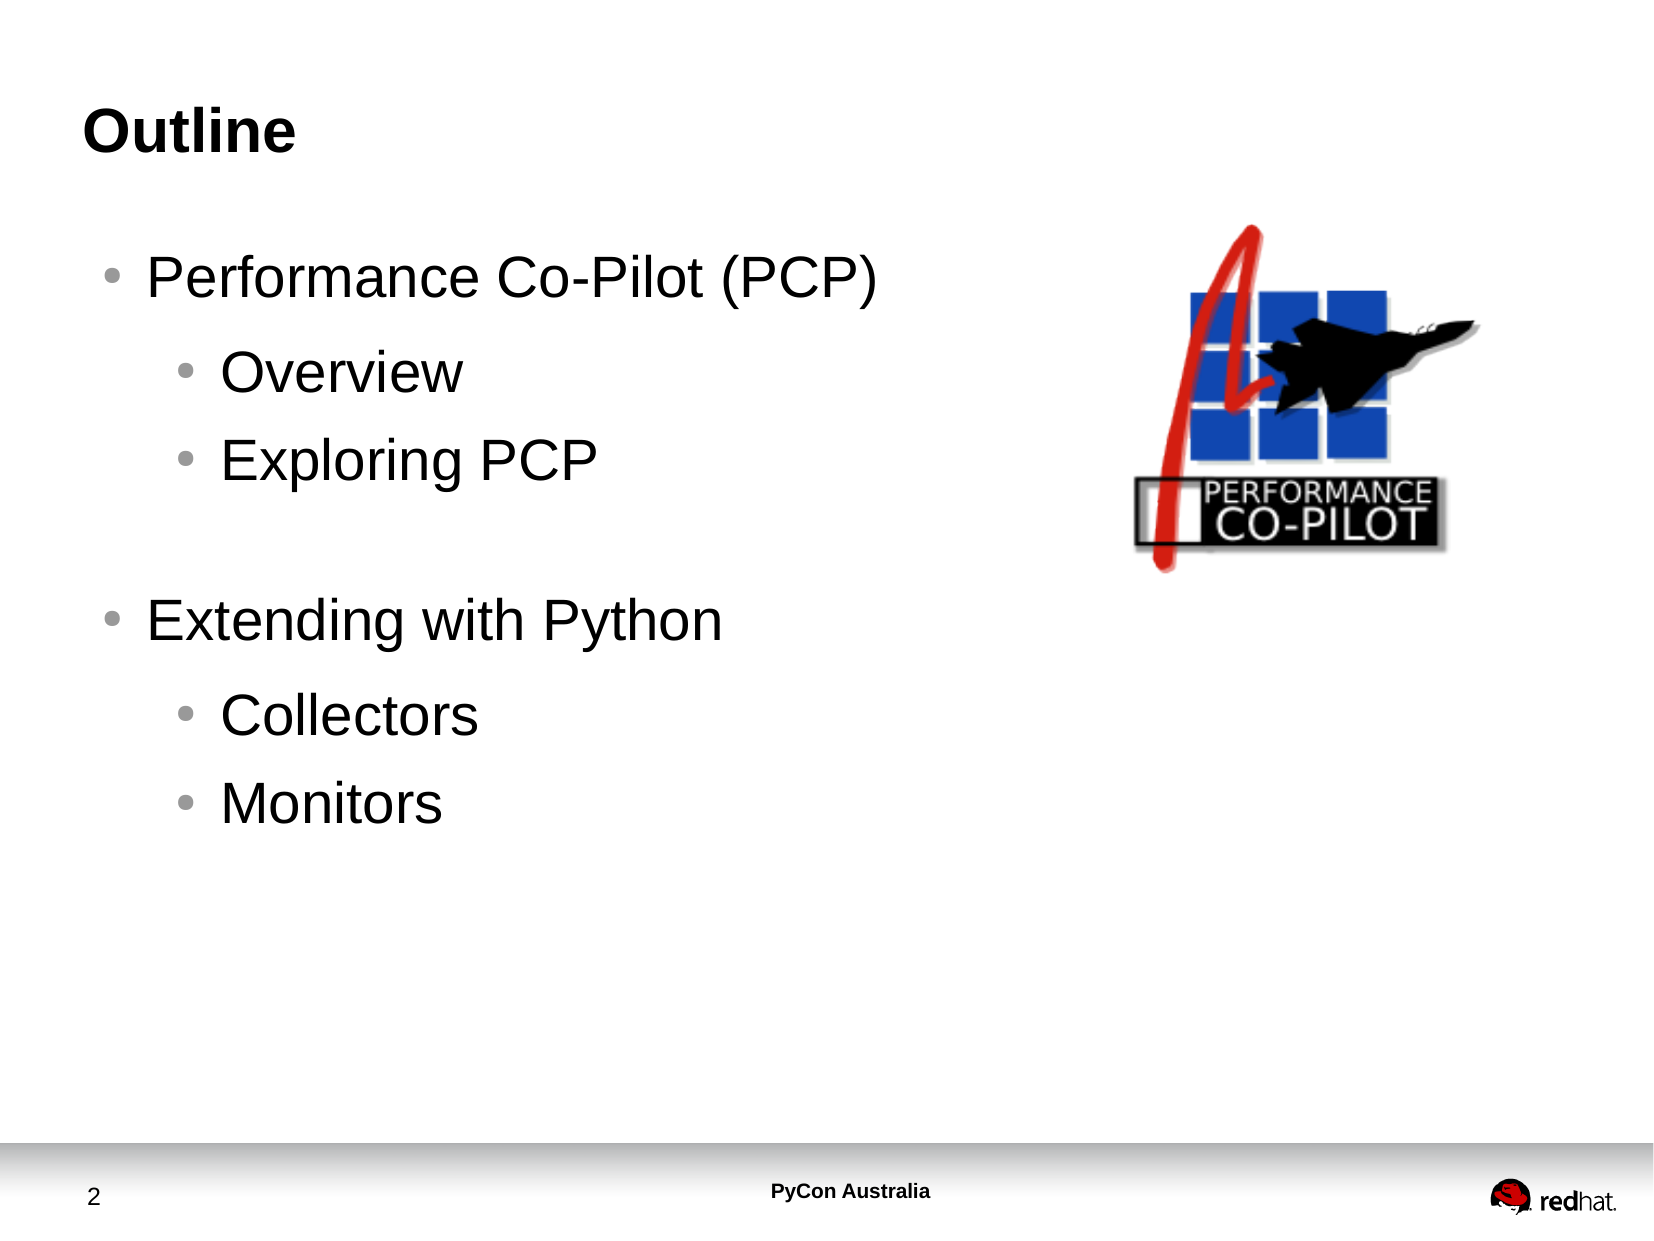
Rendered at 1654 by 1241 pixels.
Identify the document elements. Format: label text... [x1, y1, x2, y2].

picture [0, 1143, 1654, 1241]
picture [1117, 212, 1494, 591]
list Performance Co-Pilot (PCP) Overview Exploring PCP Extending with Python Collectors Monitors [86, 244, 1576, 1039]
title Outline [82, 37, 1571, 226]
